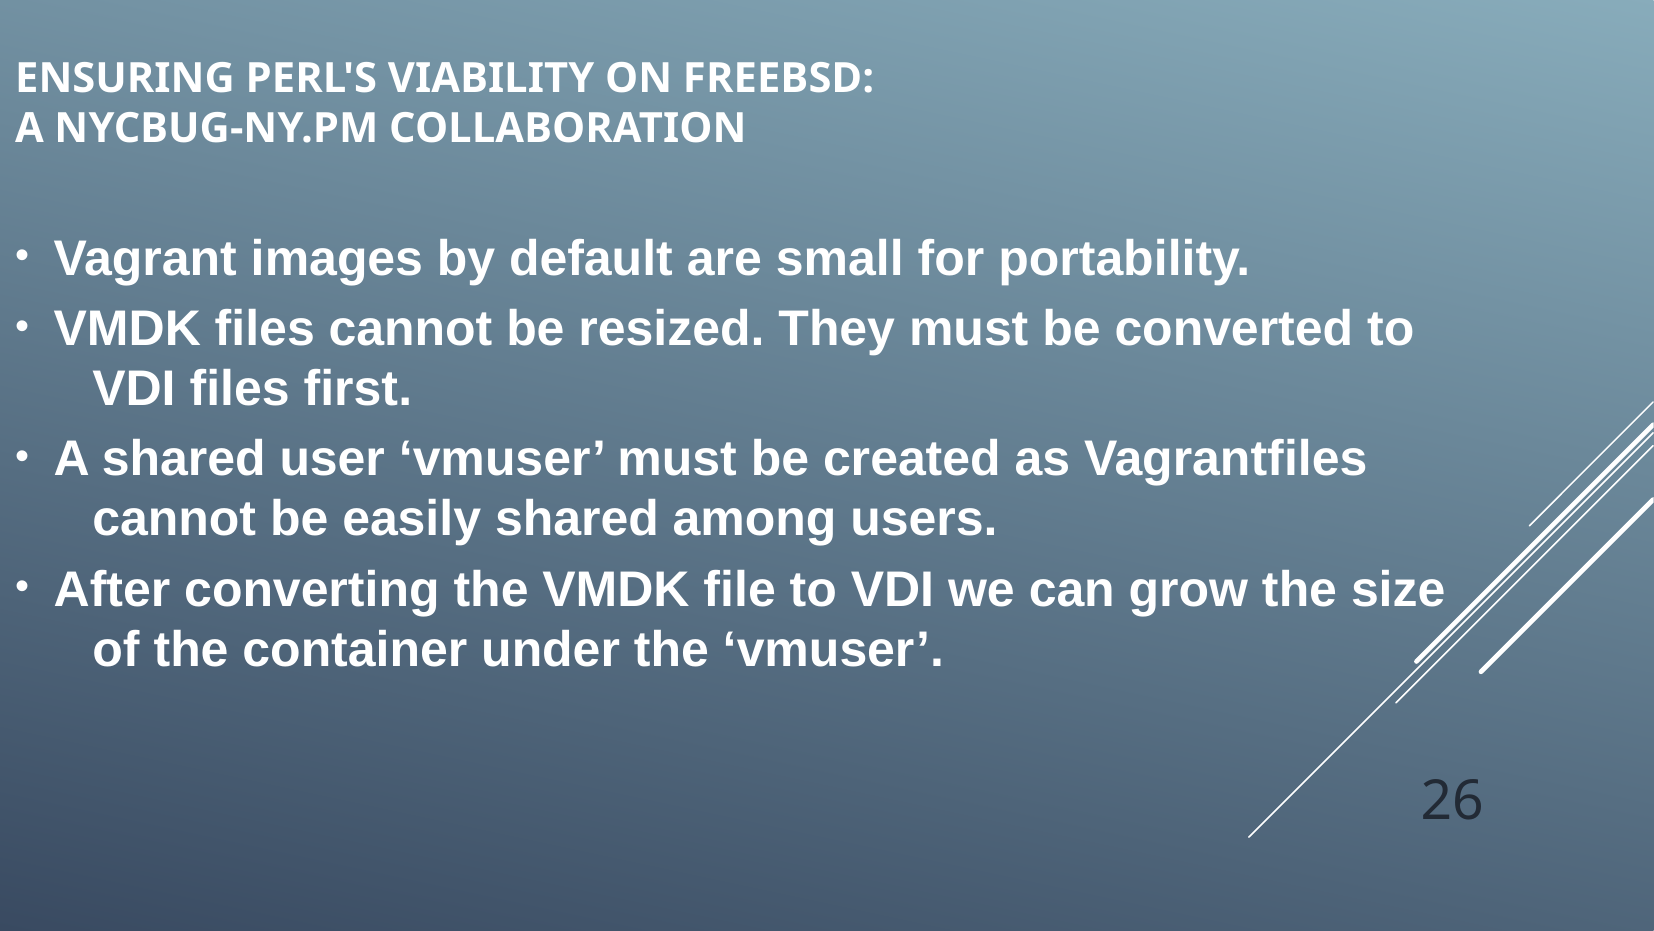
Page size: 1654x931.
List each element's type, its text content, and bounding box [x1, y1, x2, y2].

subtitle Vagrant images by default are small for portability. VMDK files cannot be resized. They must be converted to VDI files first. A shared user ‘vmuser’ must be created as Vagrantfiles cannot be easily shared among users. After converting the VMDK file to VDI we can grow the size of the container under the ‘vmuser’. [0, 217, 1489, 871]
title Ensuring Perl's Viability on FreeBSD: A NYCBUG-NY.PM Collaboration [0, 36, 1148, 166]
